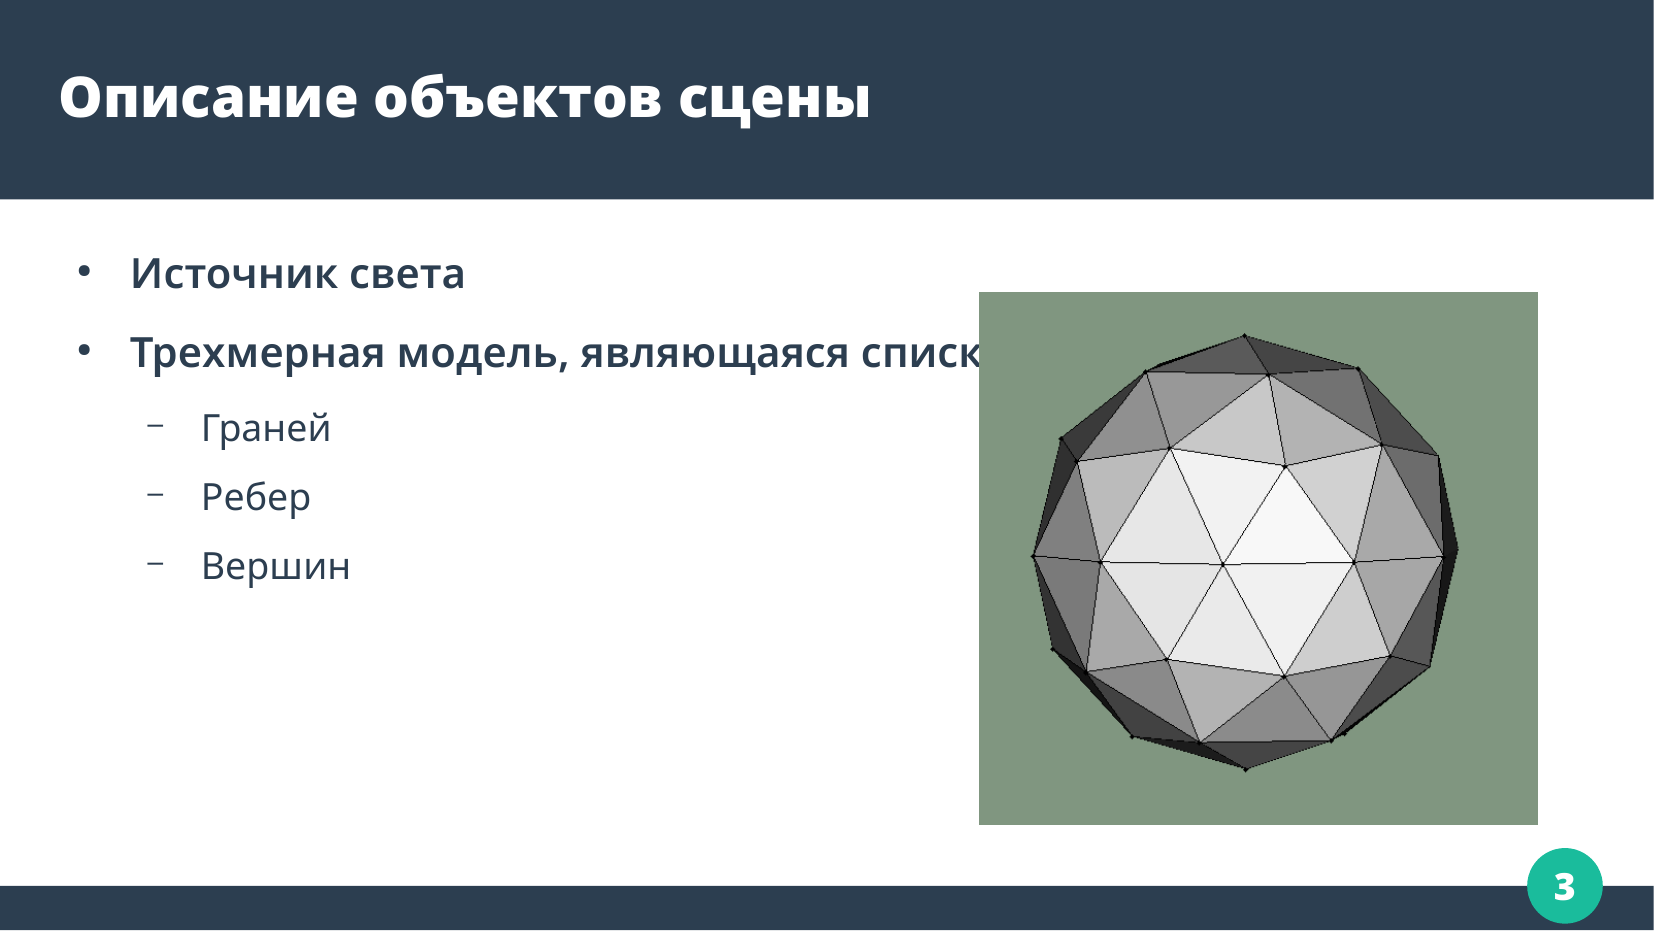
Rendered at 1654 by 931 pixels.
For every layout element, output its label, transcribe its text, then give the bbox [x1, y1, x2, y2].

list Источник света Трехмерная модель, являющаяся списком: Граней Ребер Вершин [59, 243, 1595, 864]
picture [979, 292, 1538, 826]
title Описание объектов сцены [59, 37, 1595, 155]
